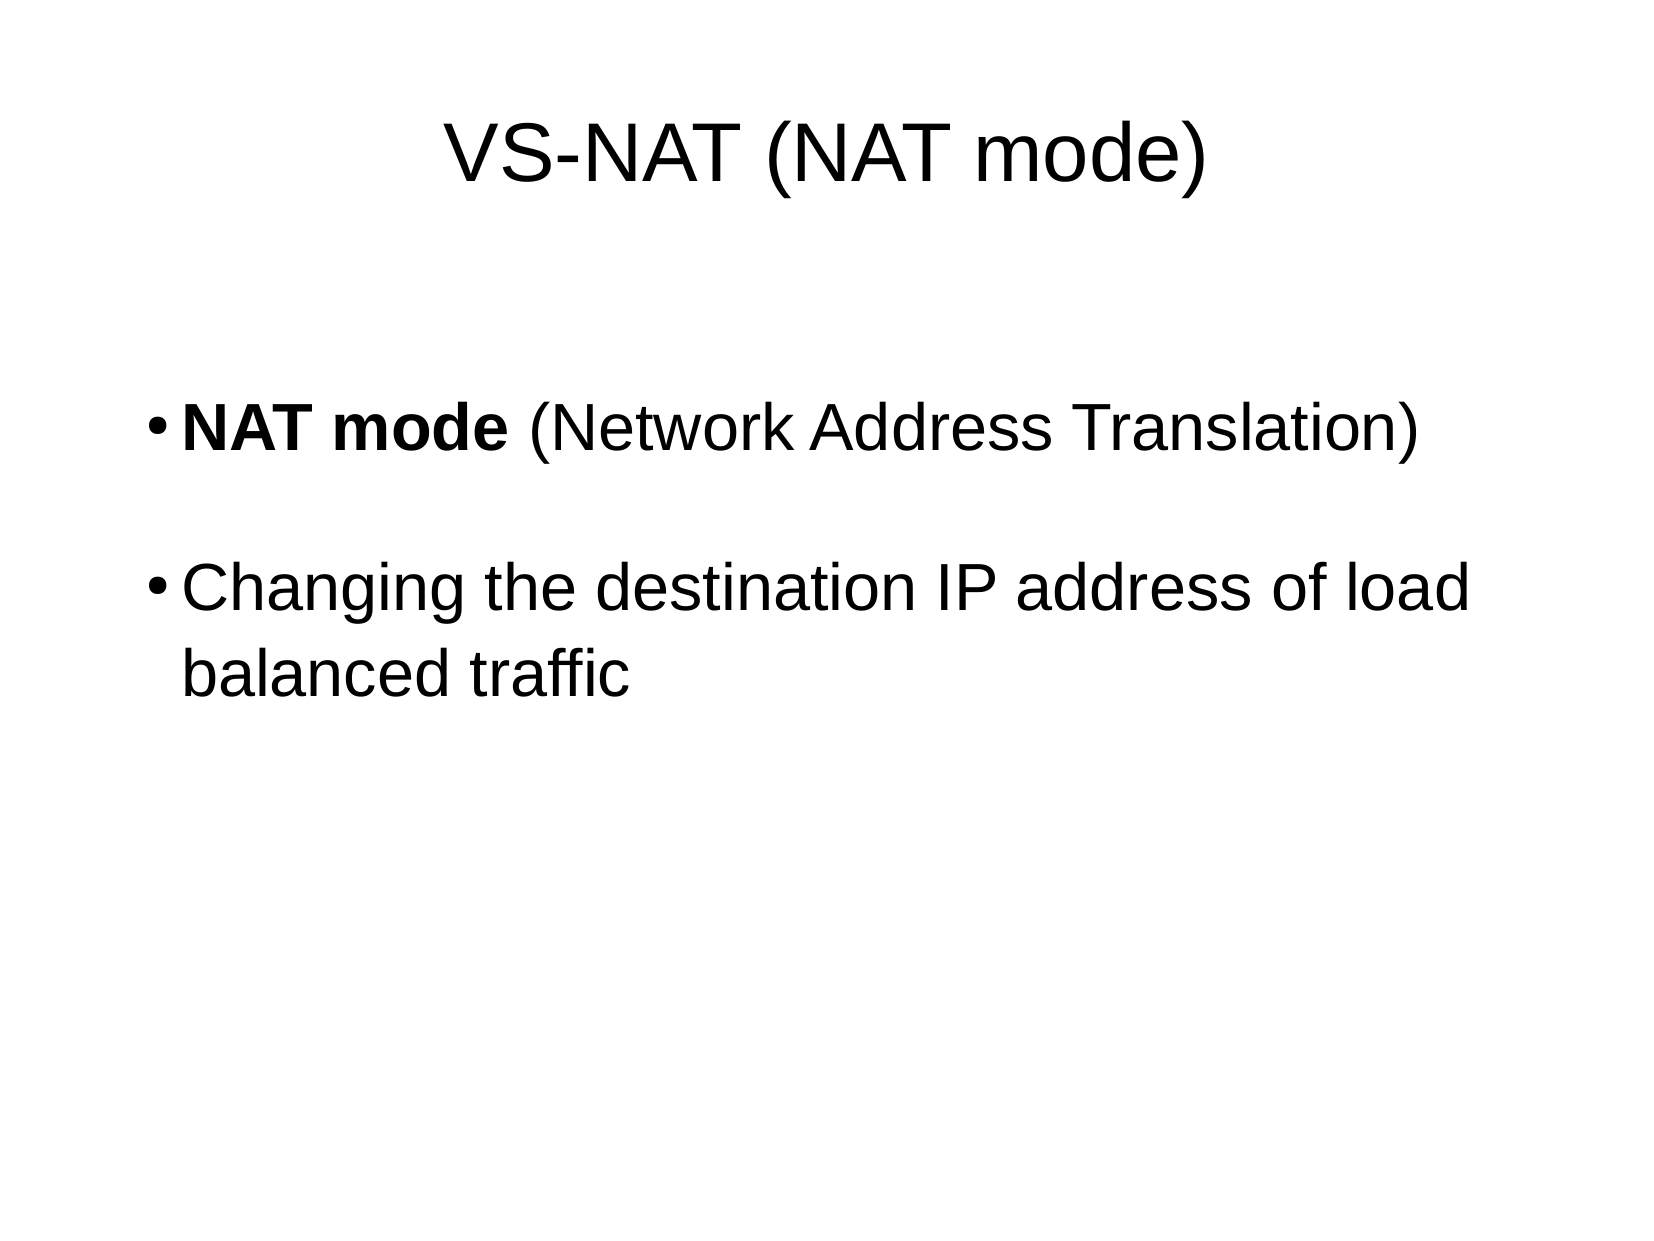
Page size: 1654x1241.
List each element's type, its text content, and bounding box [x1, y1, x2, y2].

title VS-NAT (NAT mode) [82, 49, 1571, 257]
text_box NAT mode (Network Address Translation) Changing the destination IP address of load balanced traffic [131, 371, 1487, 719]
